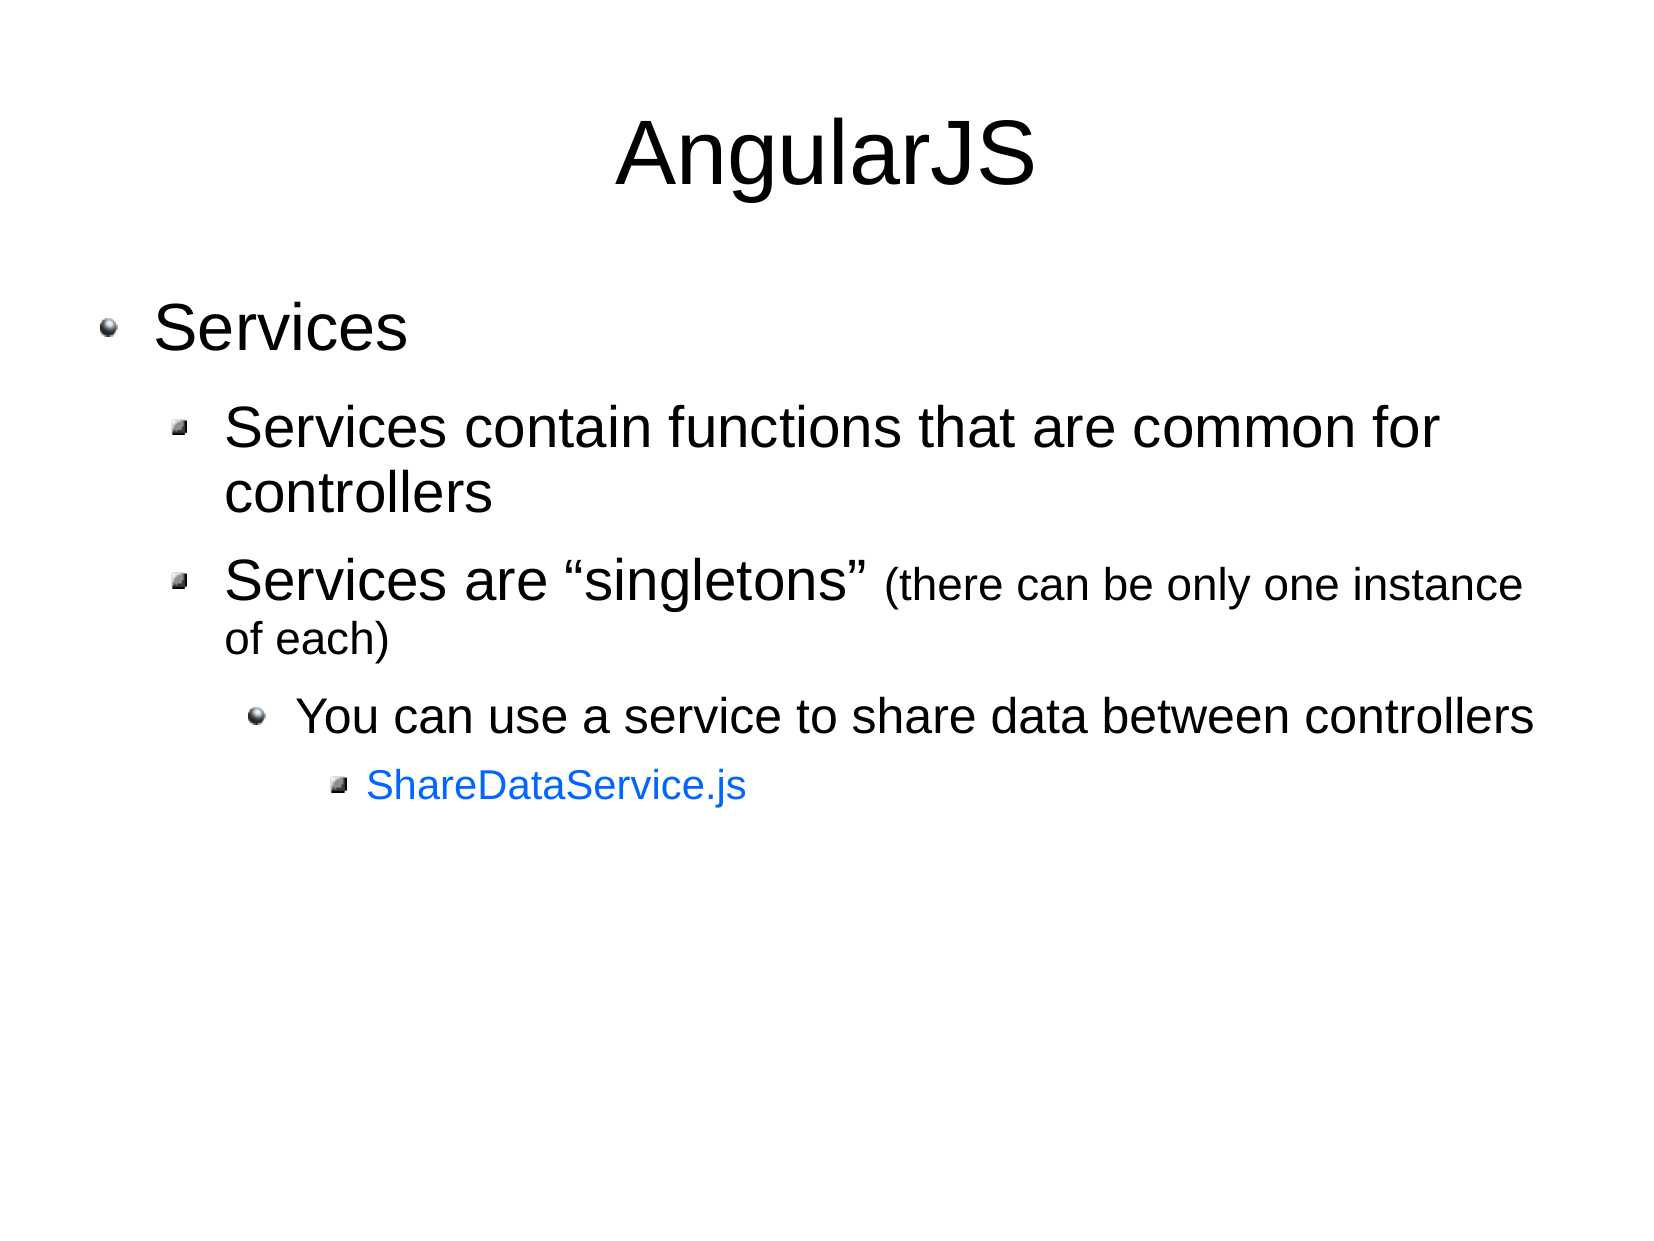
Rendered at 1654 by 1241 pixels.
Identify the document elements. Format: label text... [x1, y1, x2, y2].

title AngularJS [82, 49, 1571, 257]
list Services Services contain functions that are common for controllers Services are “singletons” (there can be only one instance of each) You can use a service to share data between controllers ShareDataService.js [82, 290, 1571, 1010]
